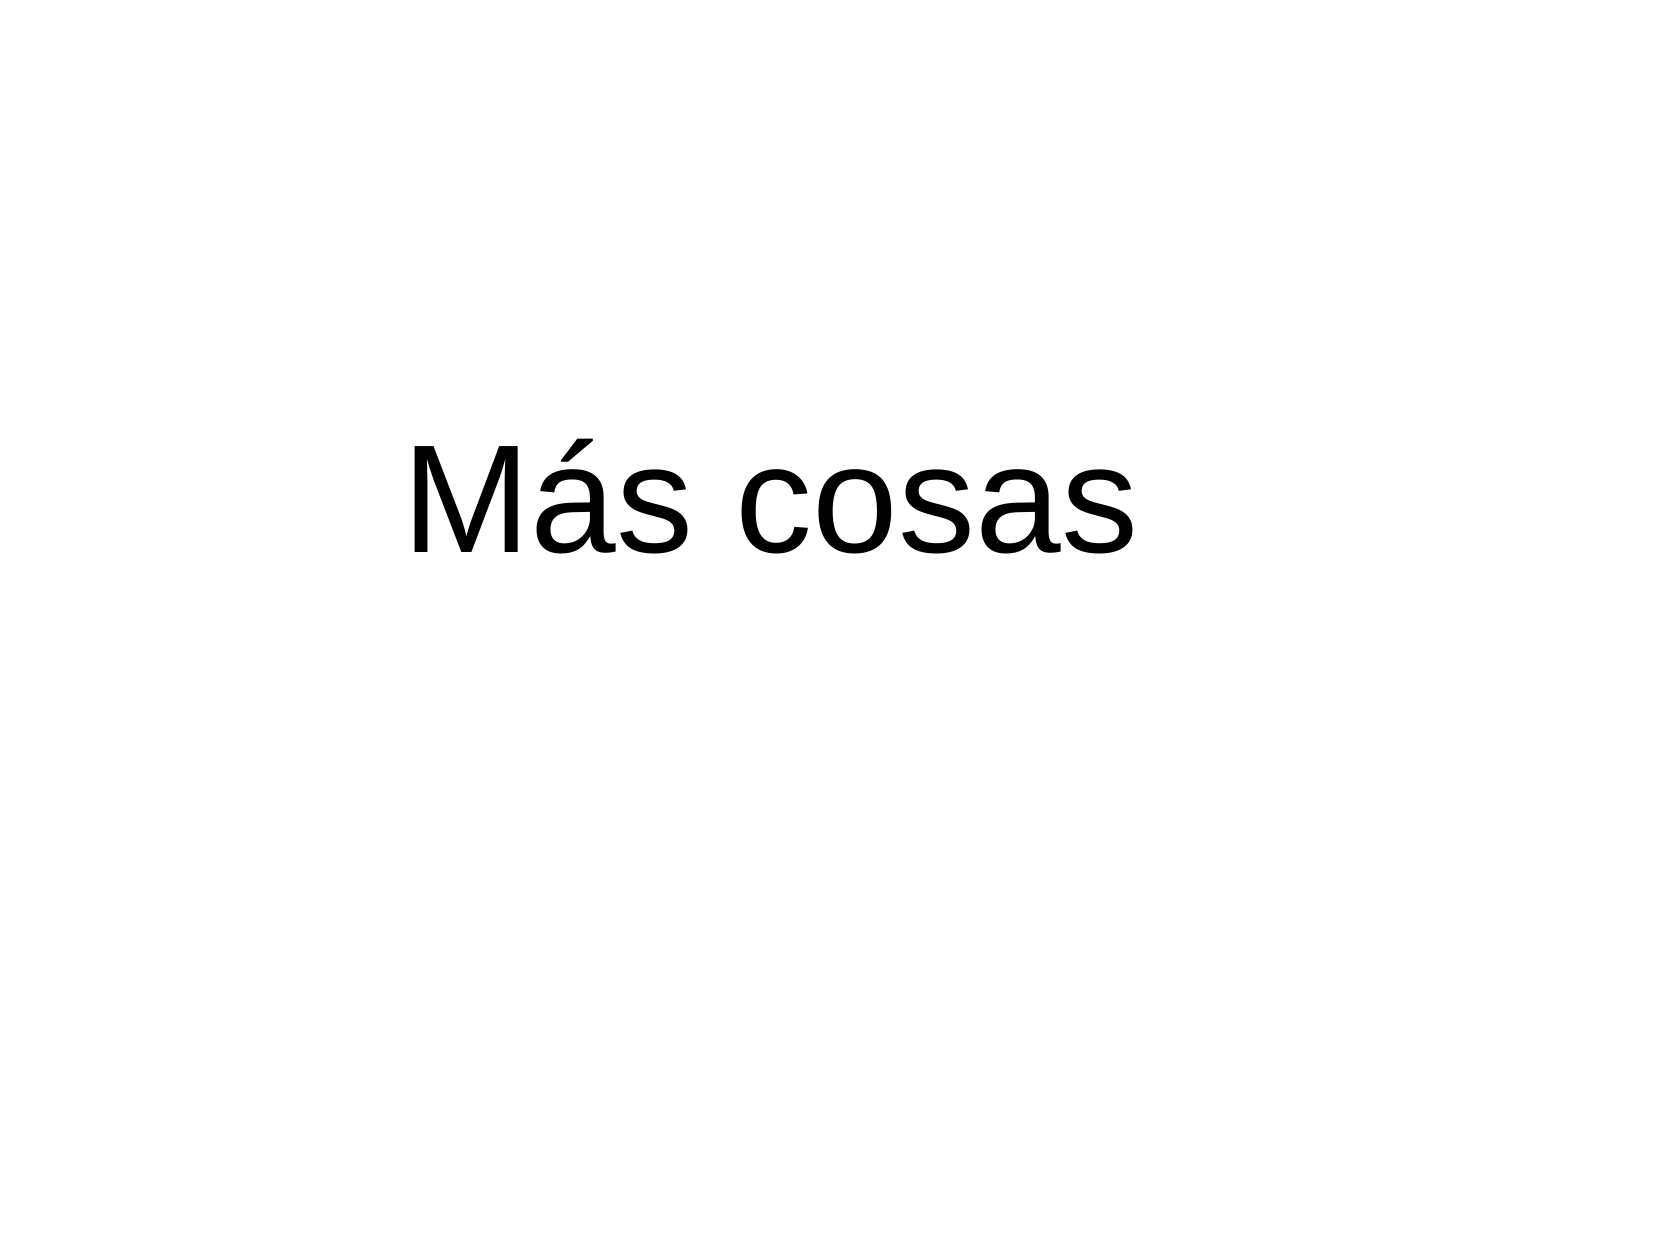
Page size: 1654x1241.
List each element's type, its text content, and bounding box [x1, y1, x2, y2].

list Más cosas [342, 413, 1146, 596]
